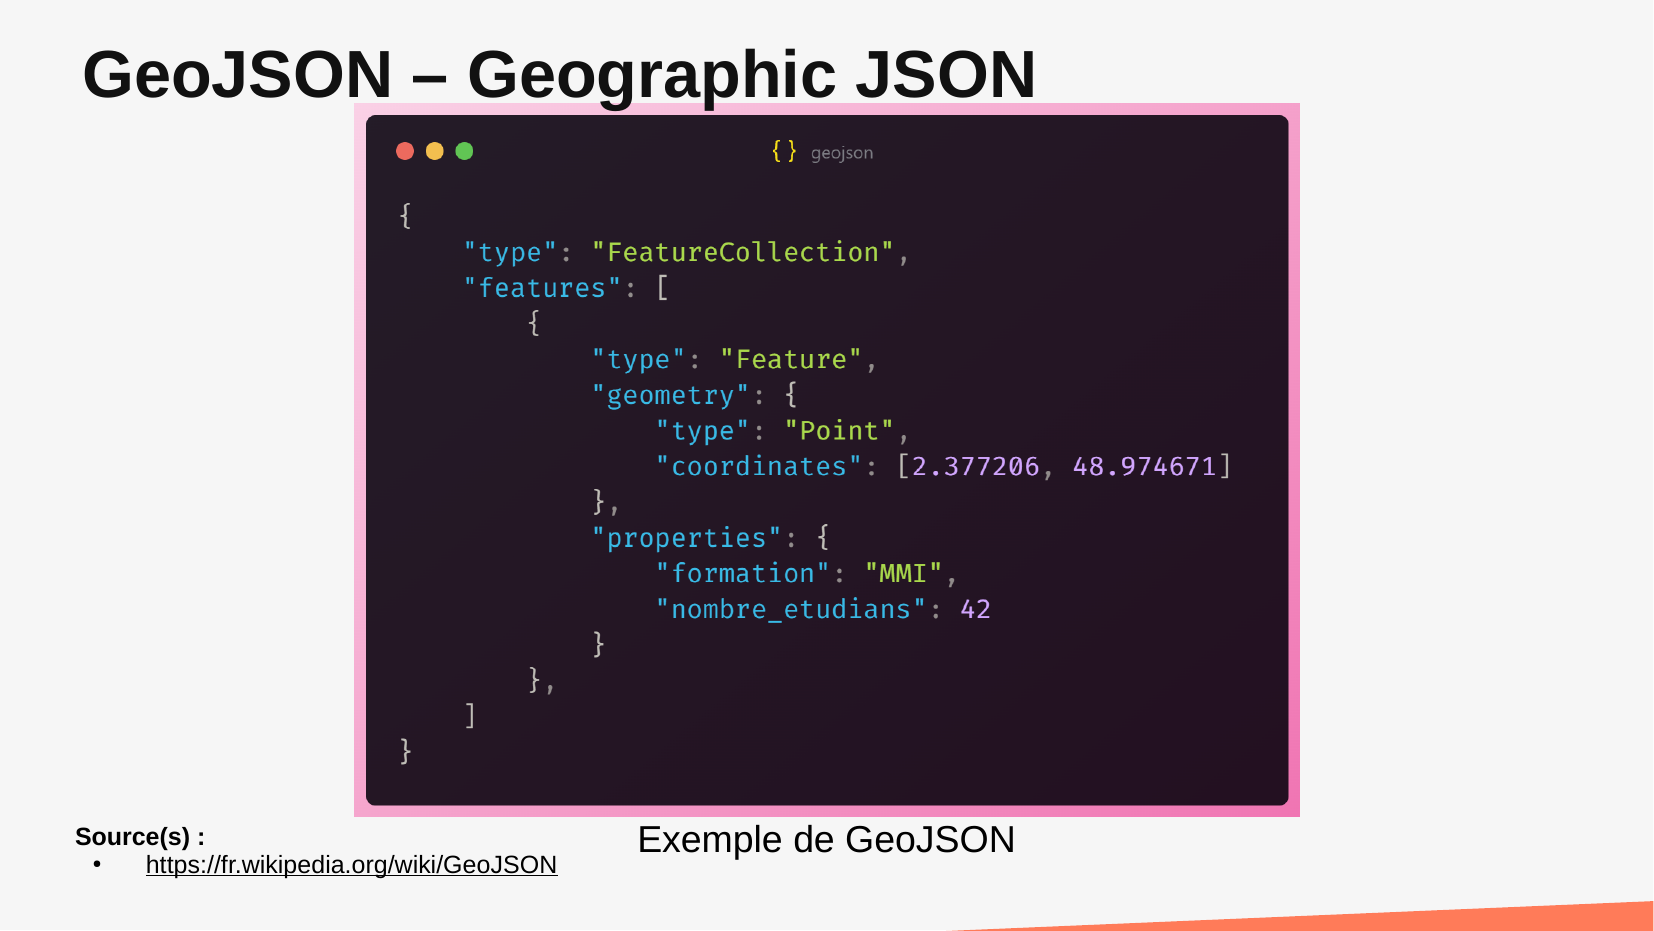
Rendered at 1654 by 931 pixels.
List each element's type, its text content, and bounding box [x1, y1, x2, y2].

title GeoJSON – Geographic JSON [82, 37, 1571, 115]
picture [354, 115, 1300, 811]
text_box Exemple de GeoJSON [295, 811, 1358, 869]
text_box [946, 901, 1654, 931]
text_box Source(s) : https://fr.wikipedia.org/wiki/GeoJSON [60, 815, 1546, 929]
